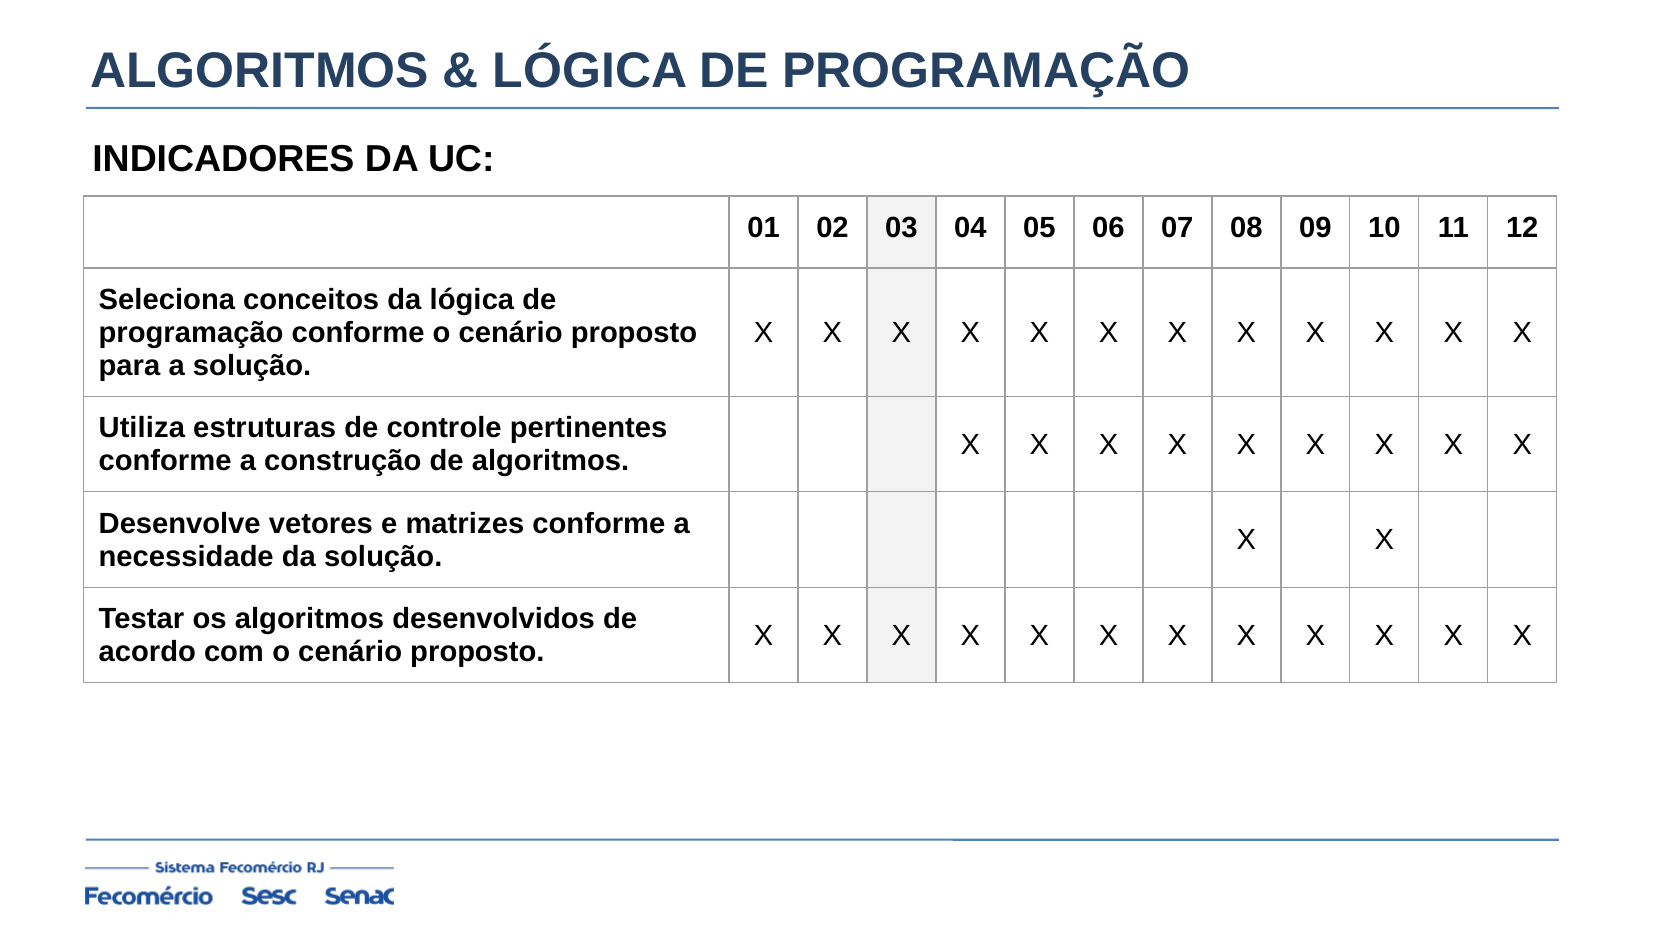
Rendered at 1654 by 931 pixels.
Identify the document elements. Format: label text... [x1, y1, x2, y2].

table_cell X [730, 269, 797, 396]
table_header 12 [1488, 197, 1556, 267]
table_cell X [937, 588, 1004, 682]
table_header 05 [1006, 197, 1073, 267]
table_cell X [1006, 588, 1073, 682]
table_cell X [1282, 397, 1349, 491]
table_cell X [1350, 269, 1418, 396]
table_cell X [1213, 492, 1280, 587]
table_cell X [799, 269, 866, 396]
table_cell X [1419, 397, 1487, 491]
table_cell [730, 397, 797, 491]
table_header 09 [1282, 197, 1349, 267]
table_cell [1419, 492, 1487, 587]
table_cell X [730, 588, 797, 682]
table_cell X [1213, 588, 1280, 682]
table_cell [799, 492, 866, 587]
table_cell Seleciona conceitos da lógica de programação conforme o cenário proposto para a solução. [84, 269, 728, 396]
table_cell [1488, 492, 1556, 587]
table_header 02 [799, 197, 866, 267]
table_cell [1006, 492, 1073, 587]
table_cell X [1419, 588, 1487, 682]
table_cell [937, 492, 1004, 587]
picture [62, 845, 416, 921]
table_cell X [1144, 397, 1211, 491]
table_cell X [1488, 588, 1556, 682]
text_box ALGORITMOS & LÓGICA DE PROGRAMAÇÃO [90, 32, 1564, 104]
table_cell X [1213, 269, 1280, 396]
table_cell [1075, 492, 1142, 587]
table_cell [730, 492, 797, 587]
table_cell X [1144, 269, 1211, 396]
table_cell X [1006, 397, 1073, 491]
table_cell [1282, 492, 1349, 587]
table_cell X [1282, 588, 1349, 682]
table_cell X [1075, 588, 1142, 682]
table_cell [868, 397, 935, 491]
table_cell X [1144, 588, 1211, 682]
table_cell X [868, 588, 935, 682]
table_cell [1144, 492, 1211, 587]
table_cell X [868, 269, 935, 396]
table_cell X [1488, 397, 1556, 491]
table_cell X [1350, 492, 1418, 587]
table_cell X [1419, 269, 1487, 396]
table_header 11 [1419, 197, 1487, 267]
table_header 04 [937, 197, 1004, 267]
table_cell Testar os algoritmos desenvolvidos de acordo com o cenário proposto. [84, 588, 728, 682]
table_cell Utiliza estruturas de controle pertinentes conforme a construção de algoritmos. [84, 397, 728, 491]
table_header 03 [868, 197, 935, 267]
table_cell Desenvolve vetores e matrizes conforme a necessidade da solução. [84, 492, 728, 587]
text_box INDICADORES DA UC: [77, 112, 1564, 836]
table_cell X [937, 269, 1004, 396]
table_cell X [1075, 269, 1142, 396]
table_cell X [1075, 397, 1142, 491]
table_header 01 [730, 197, 797, 267]
table_cell X [1213, 397, 1280, 491]
table_cell [868, 492, 935, 587]
table_cell X [799, 588, 866, 682]
table_cell X [1350, 588, 1418, 682]
table_cell X [1488, 269, 1556, 396]
table_header 10 [1350, 197, 1418, 267]
table_cell [799, 397, 866, 491]
table_cell X [1006, 269, 1073, 396]
table_cell X [937, 397, 1004, 491]
table_header 06 [1075, 197, 1142, 267]
table_cell X [1282, 269, 1349, 396]
table_cell X [1350, 397, 1418, 491]
table_header 07 [1144, 197, 1211, 267]
table_header 08 [1213, 197, 1280, 267]
table_header [84, 197, 728, 267]
